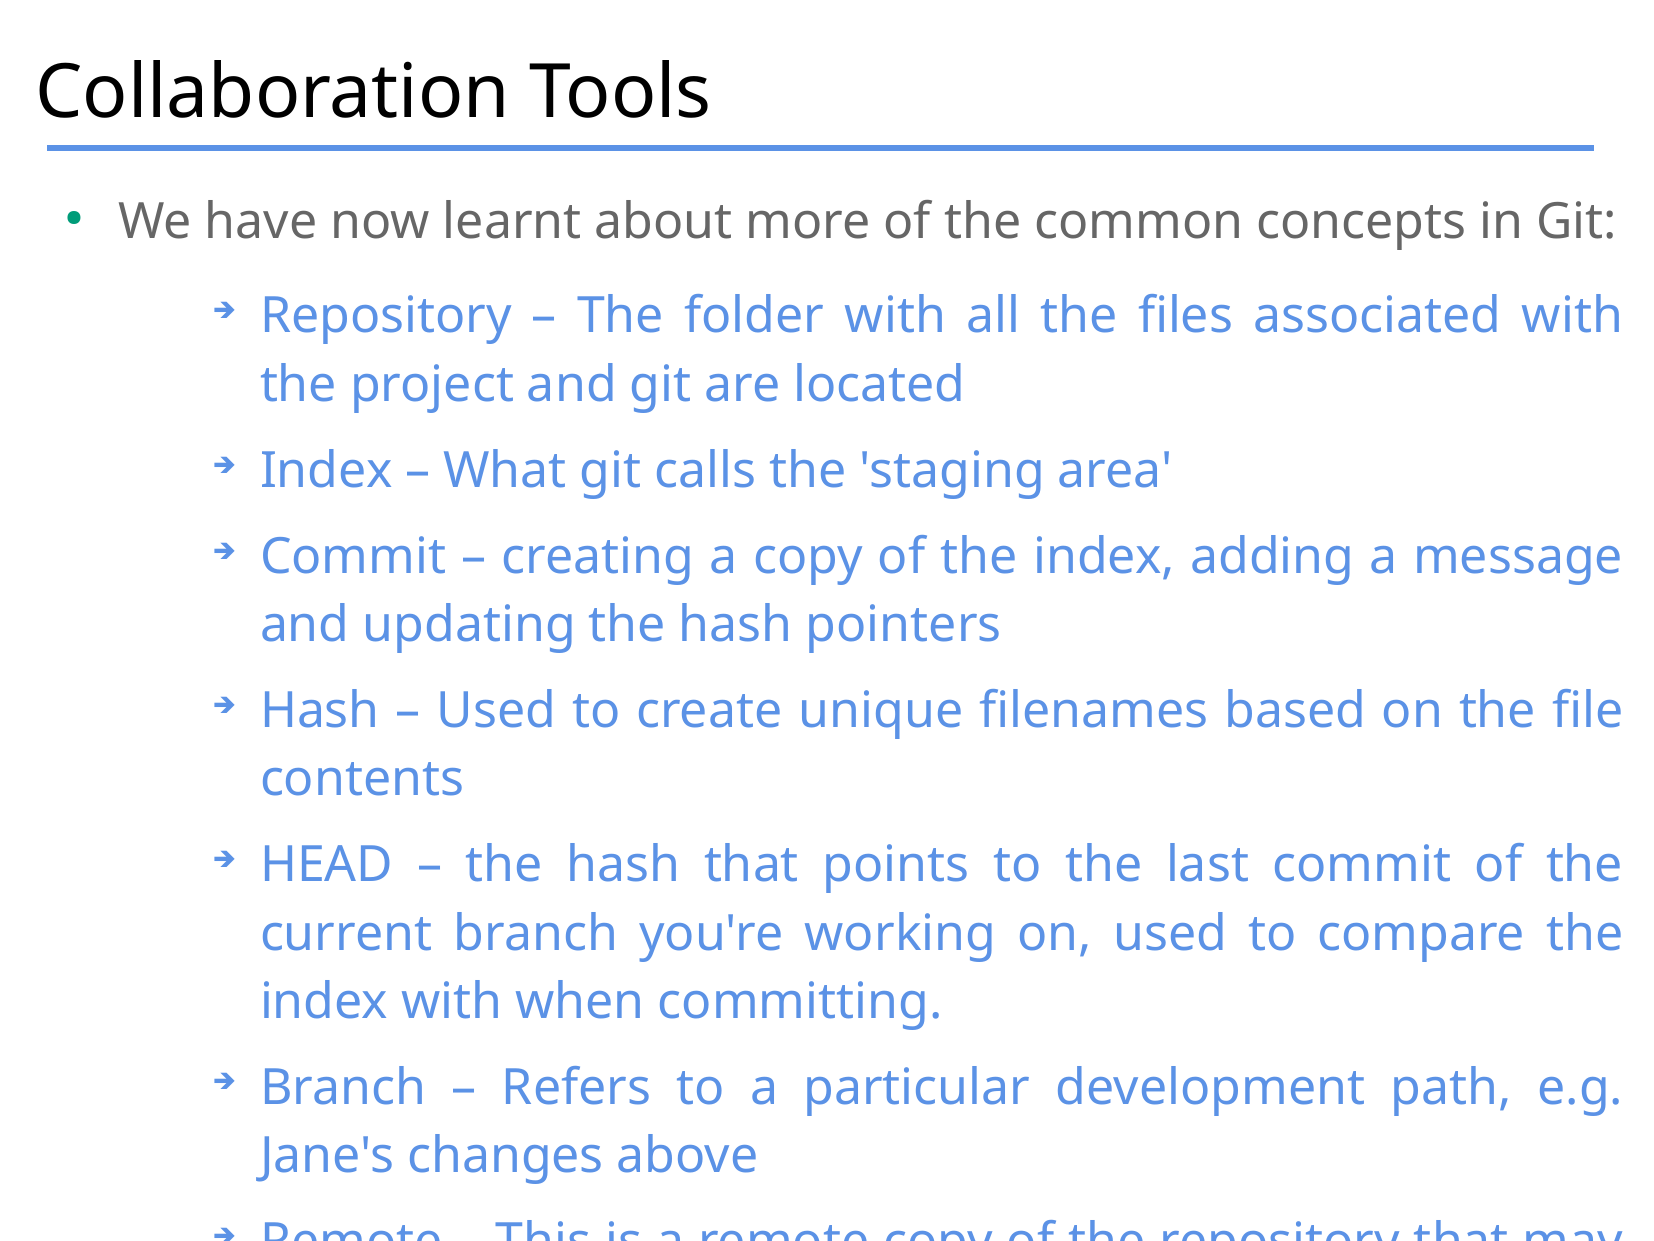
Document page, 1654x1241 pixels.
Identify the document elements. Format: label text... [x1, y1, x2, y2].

title Collaboration Tools [35, 4, 1583, 173]
list We have now learnt about more of the common concepts in Git: Repository – The folder with all the files associated with the project and git are located Index – What git calls the 'staging area' Commit – creating a copy of the index, adding a message and updating the hash pointers Hash – Used to create unique filenames based on the file contents HEAD – the hash that points to the last commit of the current branch you're working on, used to compare the index with when committing. Branch – Refers to a particular development path, e.g. Jane's changes above Remote – This is a remote copy of the repository that may have different commits to yours, e.g. Jane's copy of the directory [47, 185, 1625, 1241]
